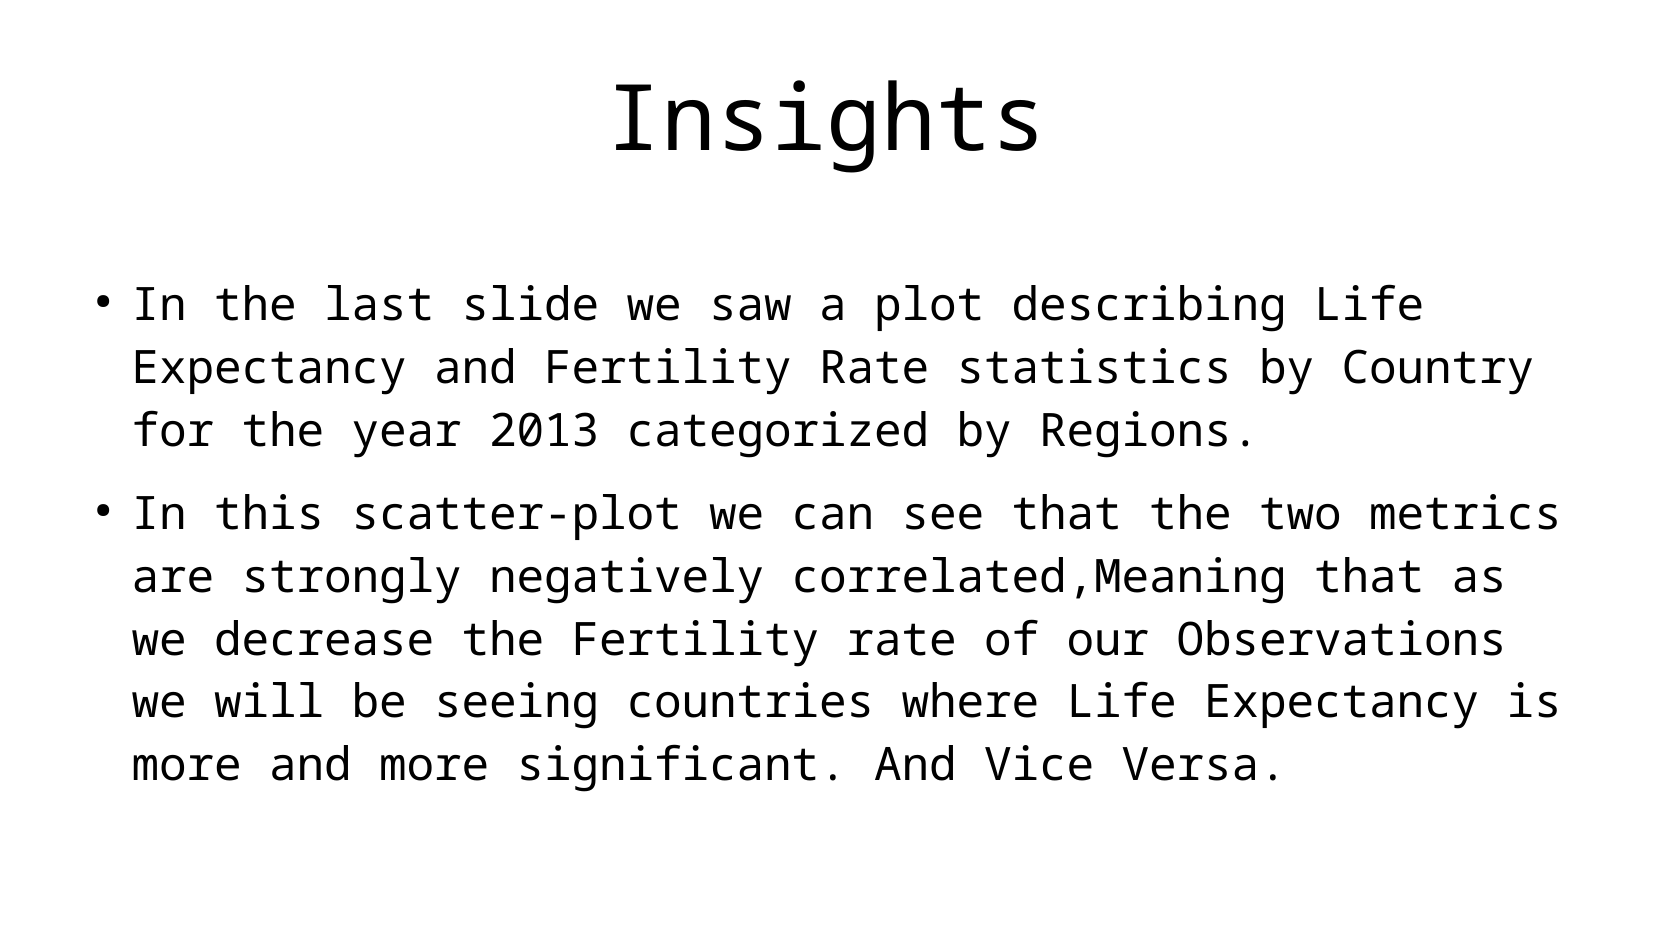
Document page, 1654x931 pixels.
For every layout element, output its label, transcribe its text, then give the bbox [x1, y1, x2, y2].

title Insights [82, 37, 1571, 193]
list In the last slide we saw a plot describing Life Expectancy and Fertility Rate statistics by Country for the year 2013 categorized by Regions. In this scatter-plot we can see that the two metrics are strongly negatively correlated,Meaning that as we decrease the Fertility rate of our Observations we will be seeing countries where Life Expectancy is more and more significant. And Vice Versa. [82, 271, 1571, 812]
